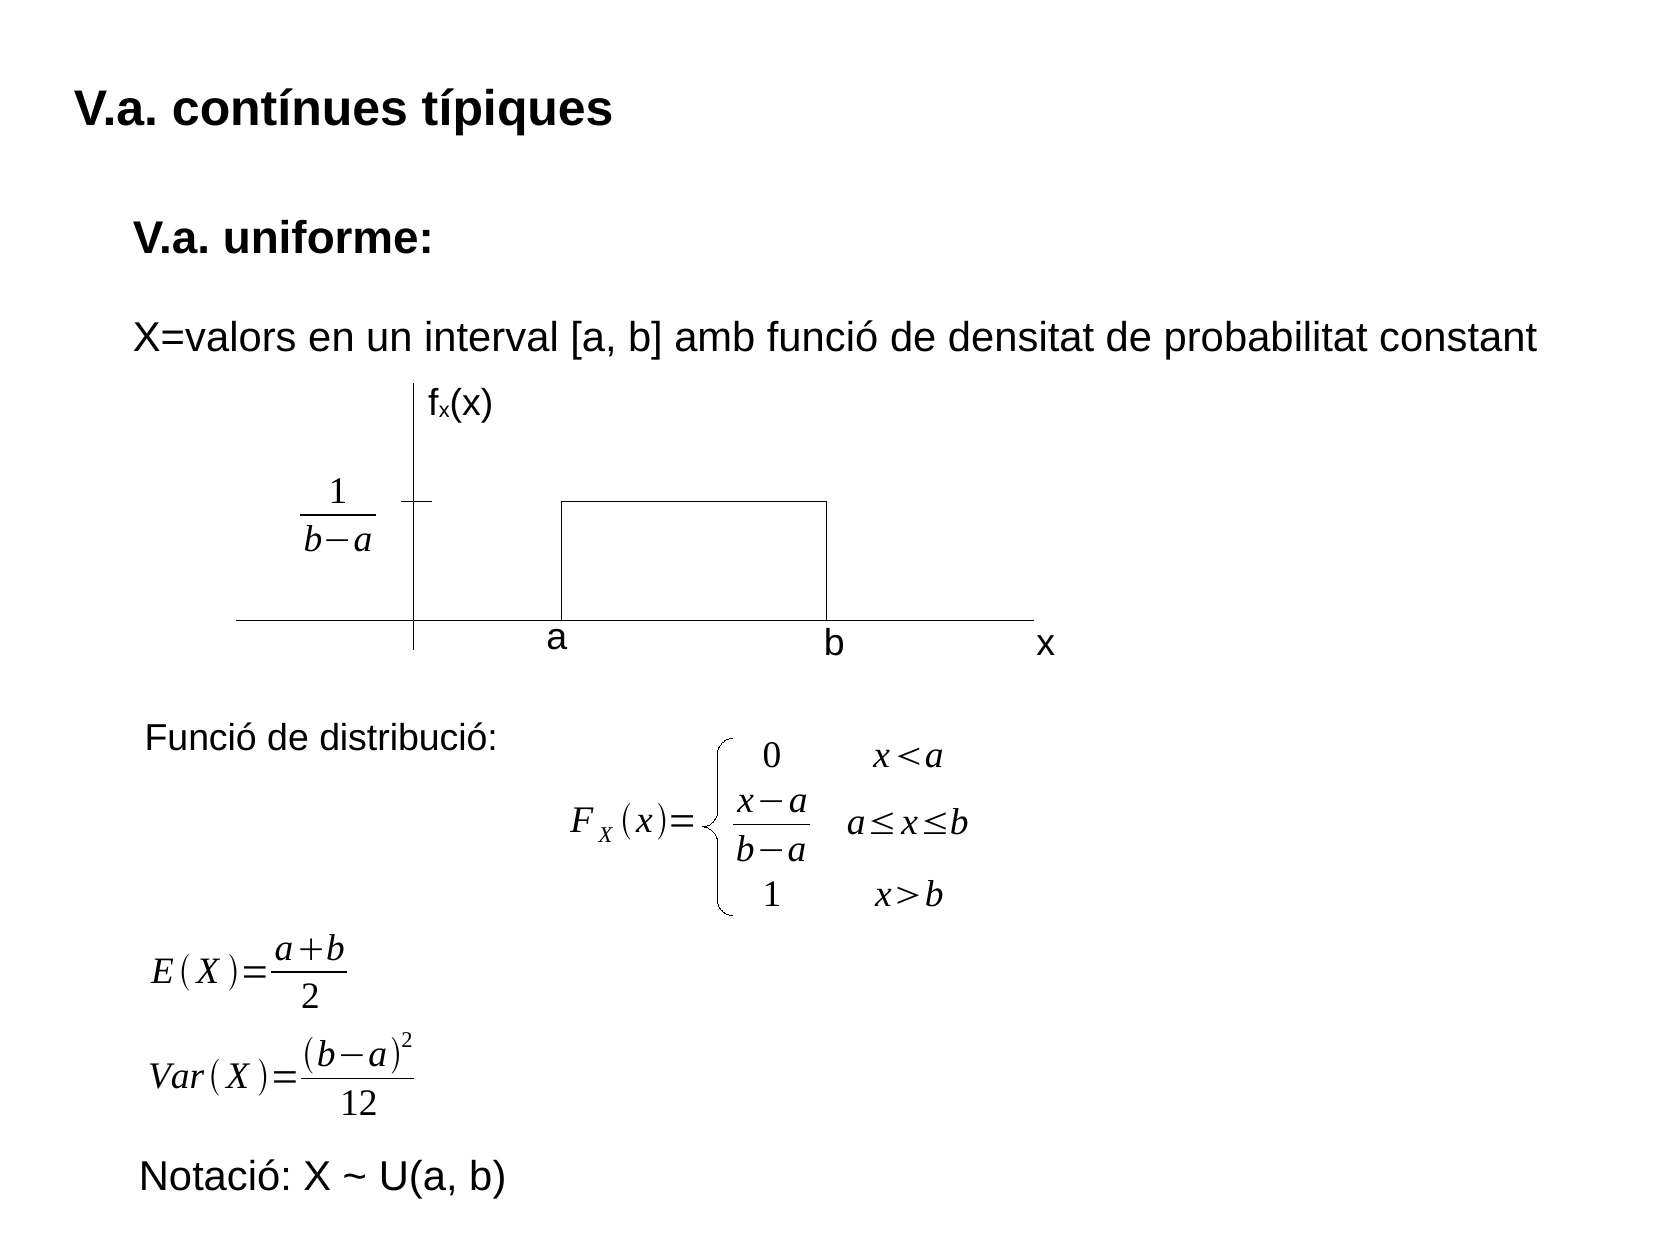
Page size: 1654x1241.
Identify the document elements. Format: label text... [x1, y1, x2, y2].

text_box Funció de distribució: [129, 708, 898, 766]
chart [561, 729, 976, 916]
text_box V.a. contínues típiques [59, 72, 739, 145]
chart [141, 1027, 423, 1124]
chart [141, 927, 356, 1018]
text_box x [1021, 614, 1111, 672]
text_box Notació: X ~ U(a, b) [124, 1145, 680, 1211]
text_box a [531, 608, 621, 666]
text_box b [809, 614, 898, 672]
text_box V.a. uniforme: X=valors en un interval [a, b] amb funció de densitat de probabilitat constant [118, 204, 1654, 460]
chart [292, 470, 384, 562]
text_box fx(x) [413, 373, 632, 443]
